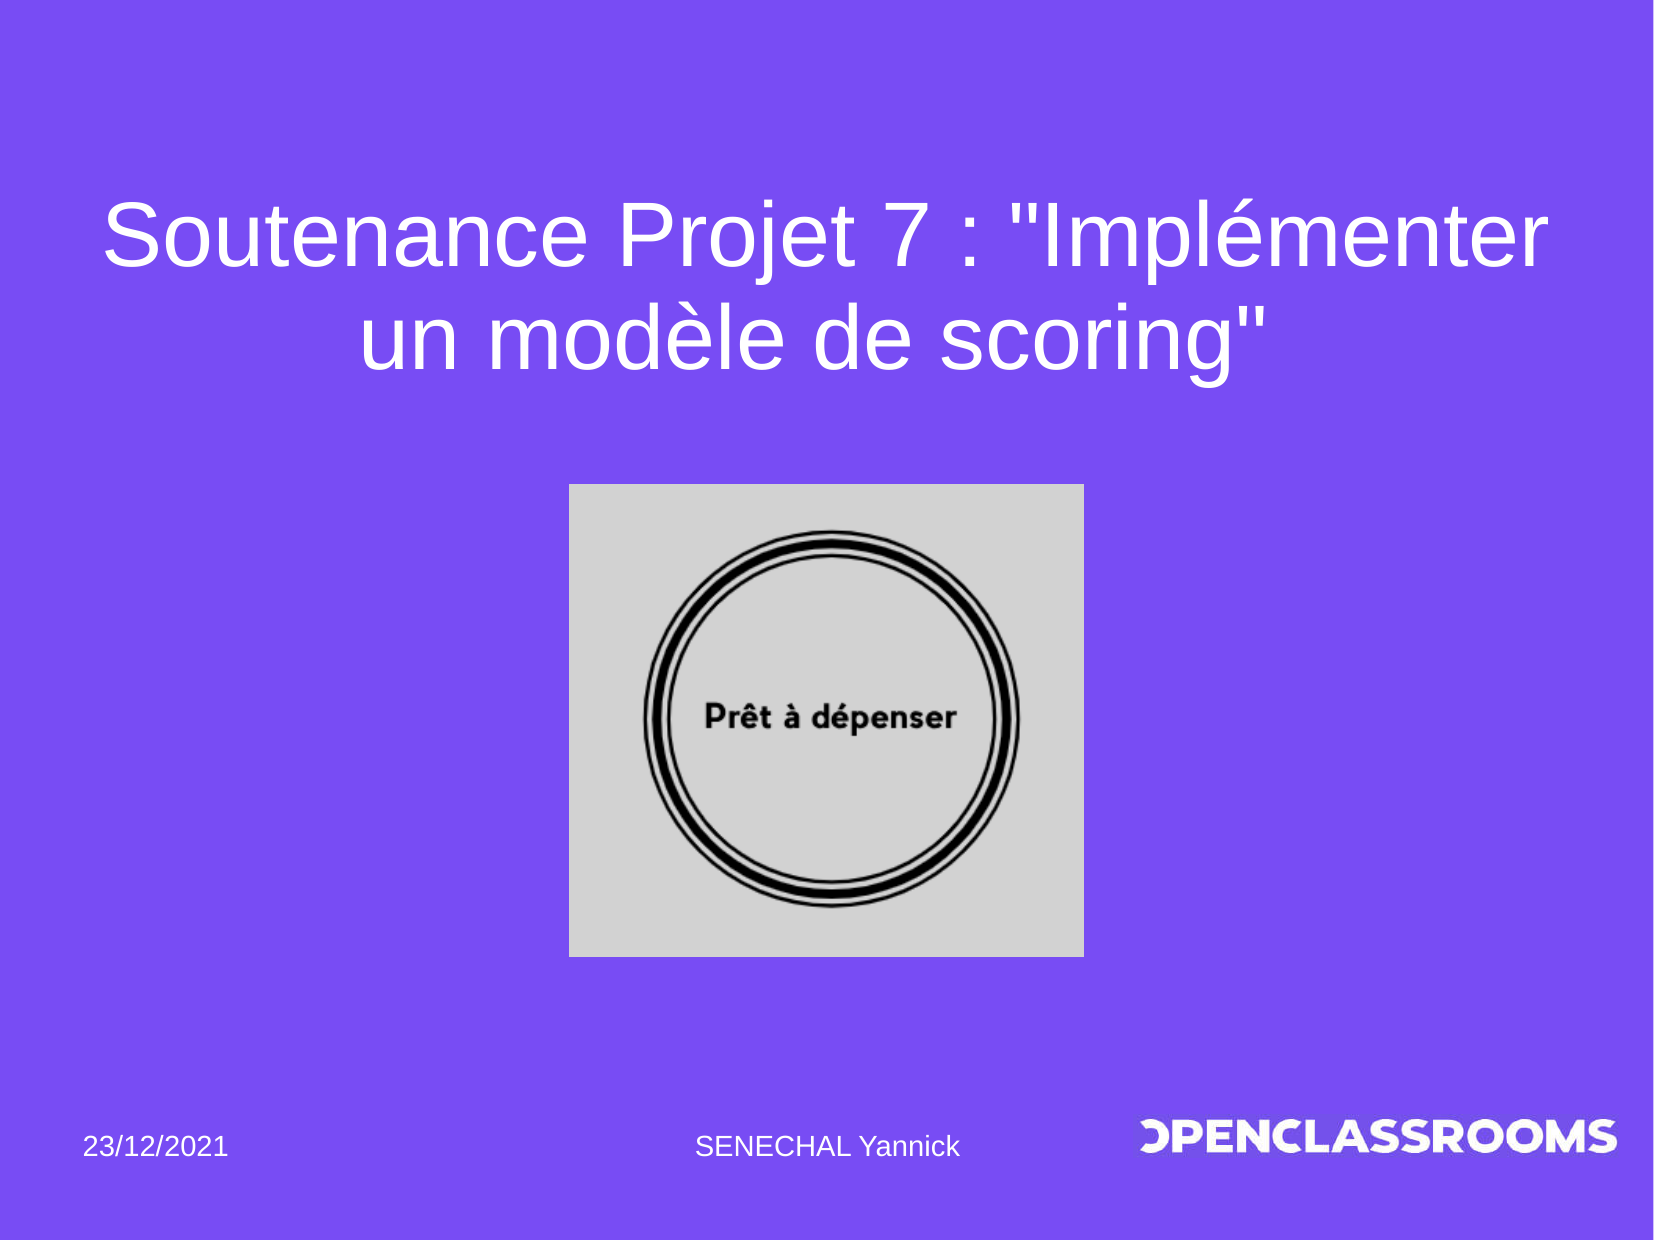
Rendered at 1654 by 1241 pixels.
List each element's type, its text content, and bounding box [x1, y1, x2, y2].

picture [1133, 1114, 1619, 1158]
title Soutenance Projet 7 : "Implémenter un modèle de scoring" [82, 132, 1571, 441]
picture [569, 484, 1084, 957]
